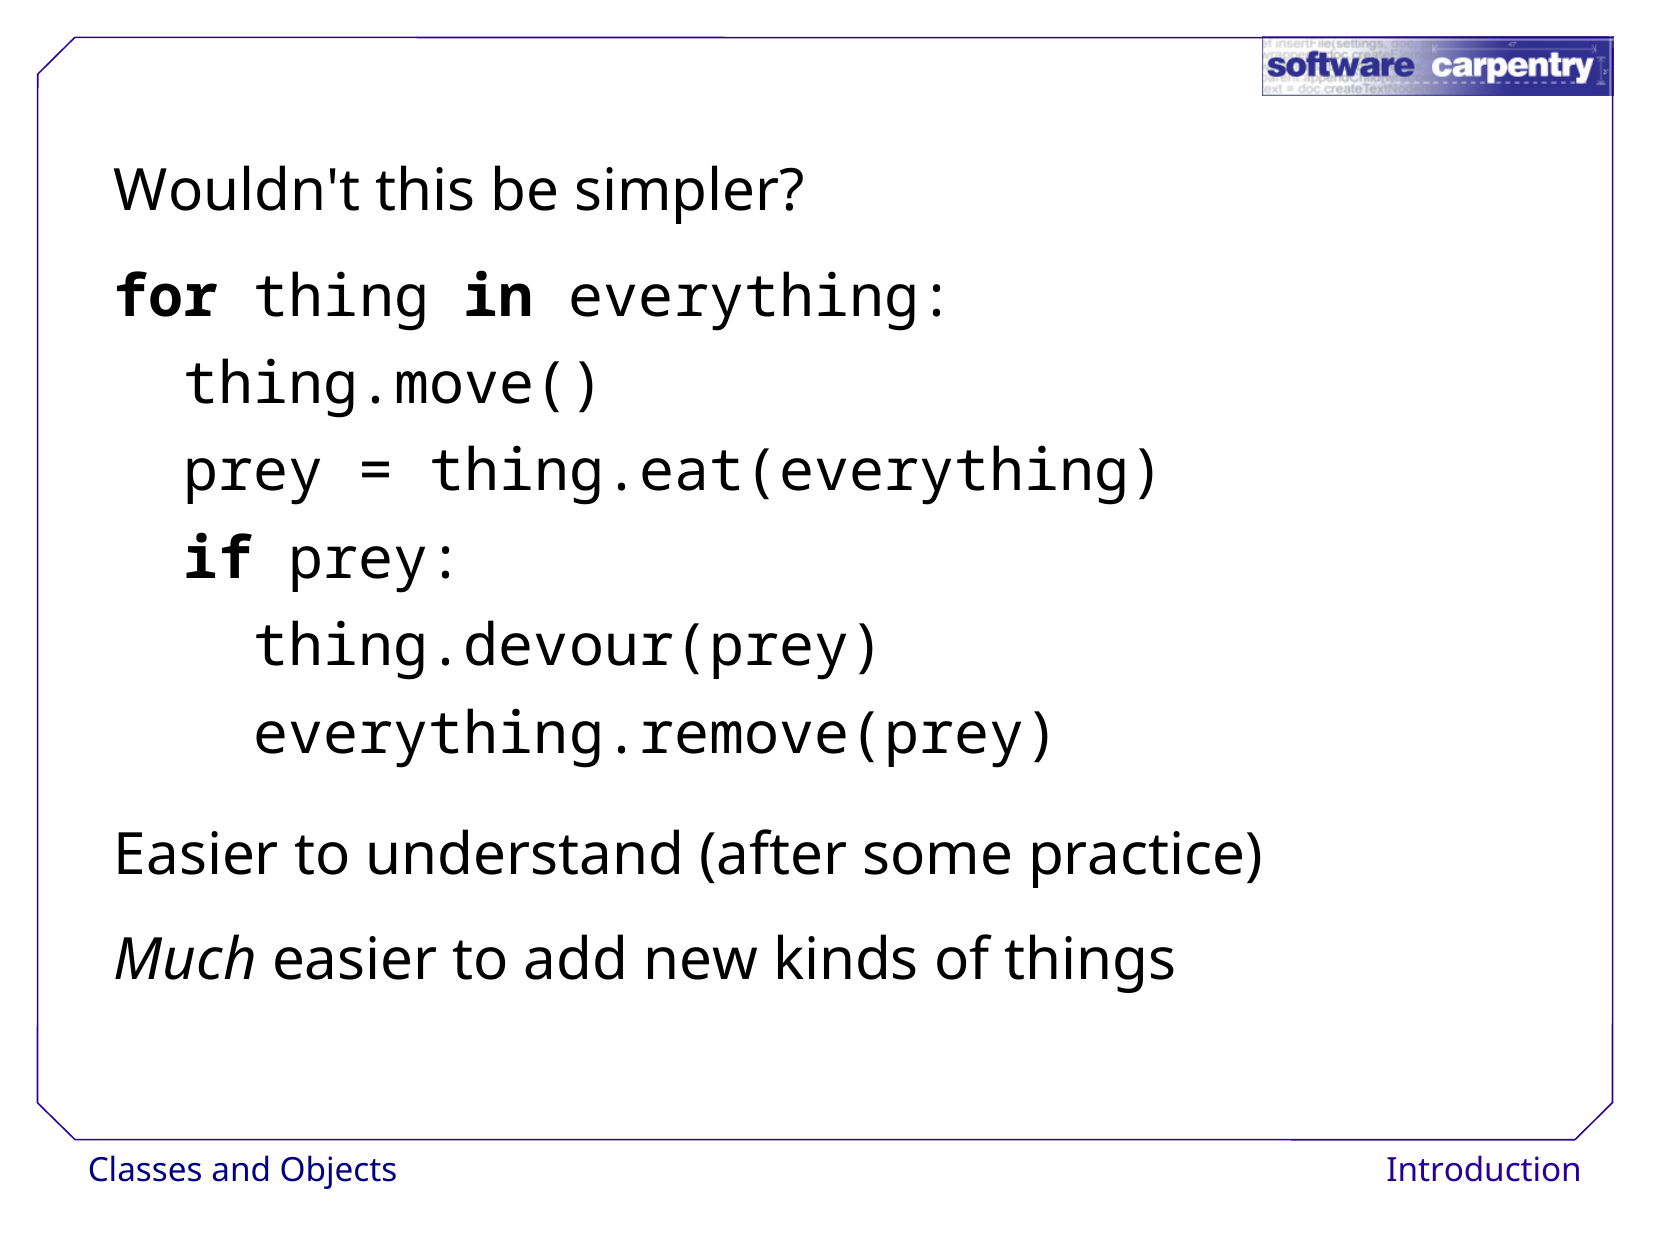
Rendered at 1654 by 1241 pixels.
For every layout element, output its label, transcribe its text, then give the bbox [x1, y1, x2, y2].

text_box Wouldn't this be simpler? [99, 109, 1517, 231]
text_box for thing in everything: thing.move() prey = thing.eat(everything) if prey: thing.devour(prey) everything.remove(prey) [99, 232, 1517, 773]
picture [1262, 36, 1614, 96]
text_box Easier to understand (after some practice) Much easier to add new kinds of things [99, 773, 1517, 999]
